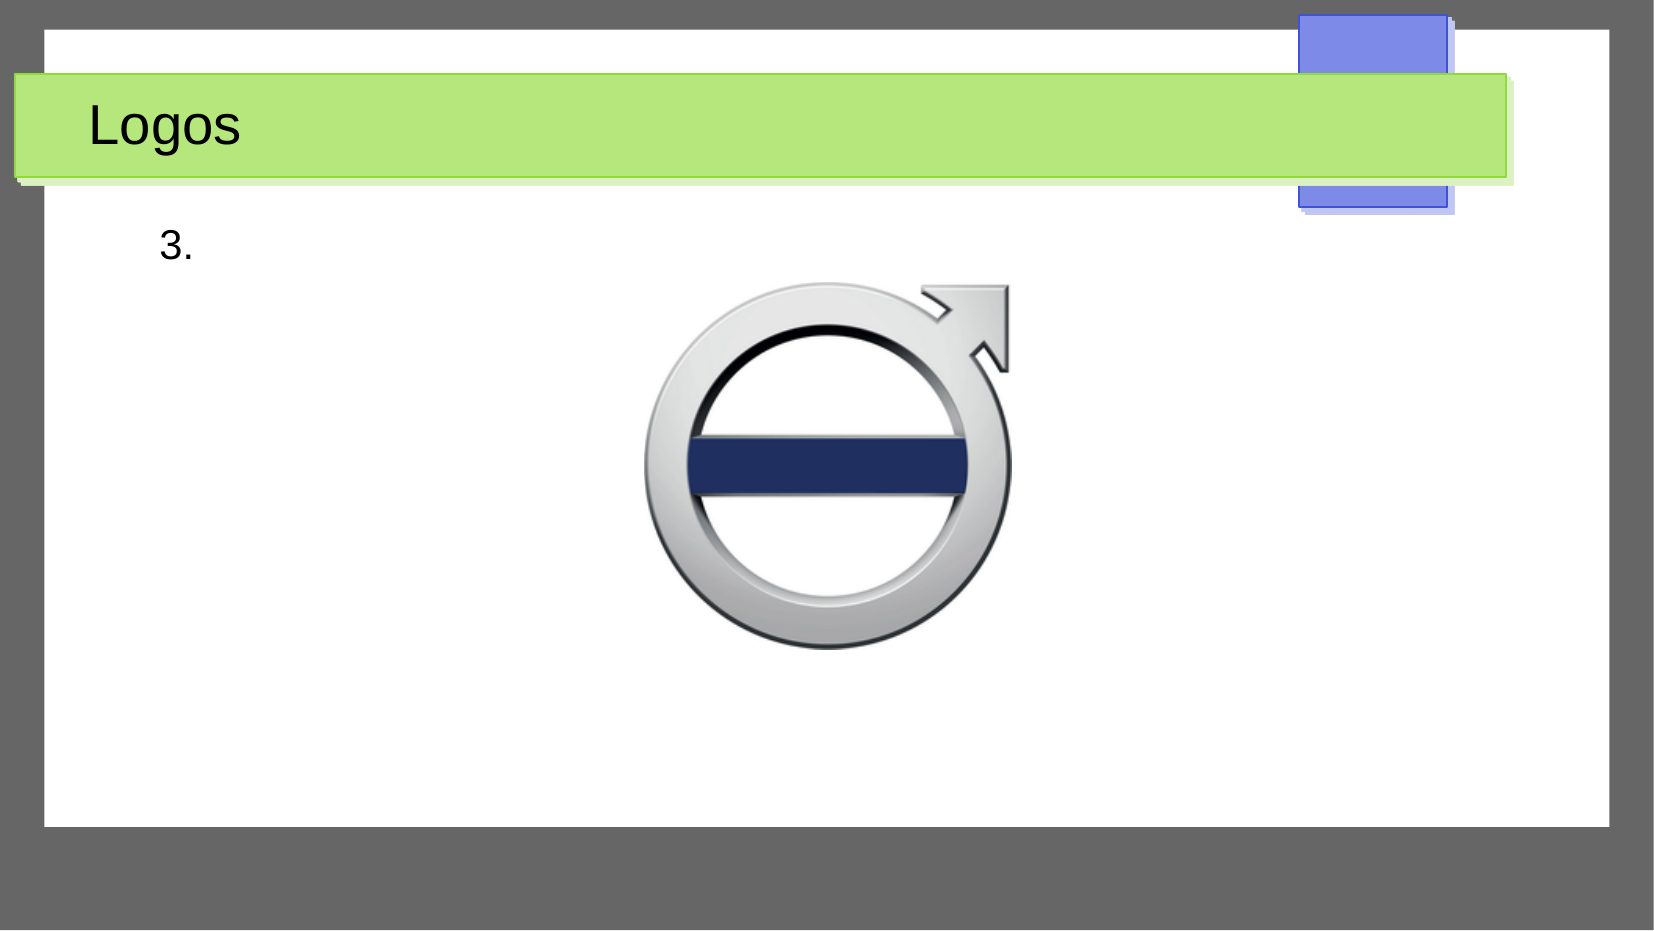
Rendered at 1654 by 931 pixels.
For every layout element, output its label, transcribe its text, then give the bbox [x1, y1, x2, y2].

picture [644, 282, 1012, 650]
list 3. [88, 221, 1565, 813]
title Logos [88, 73, 1506, 178]
